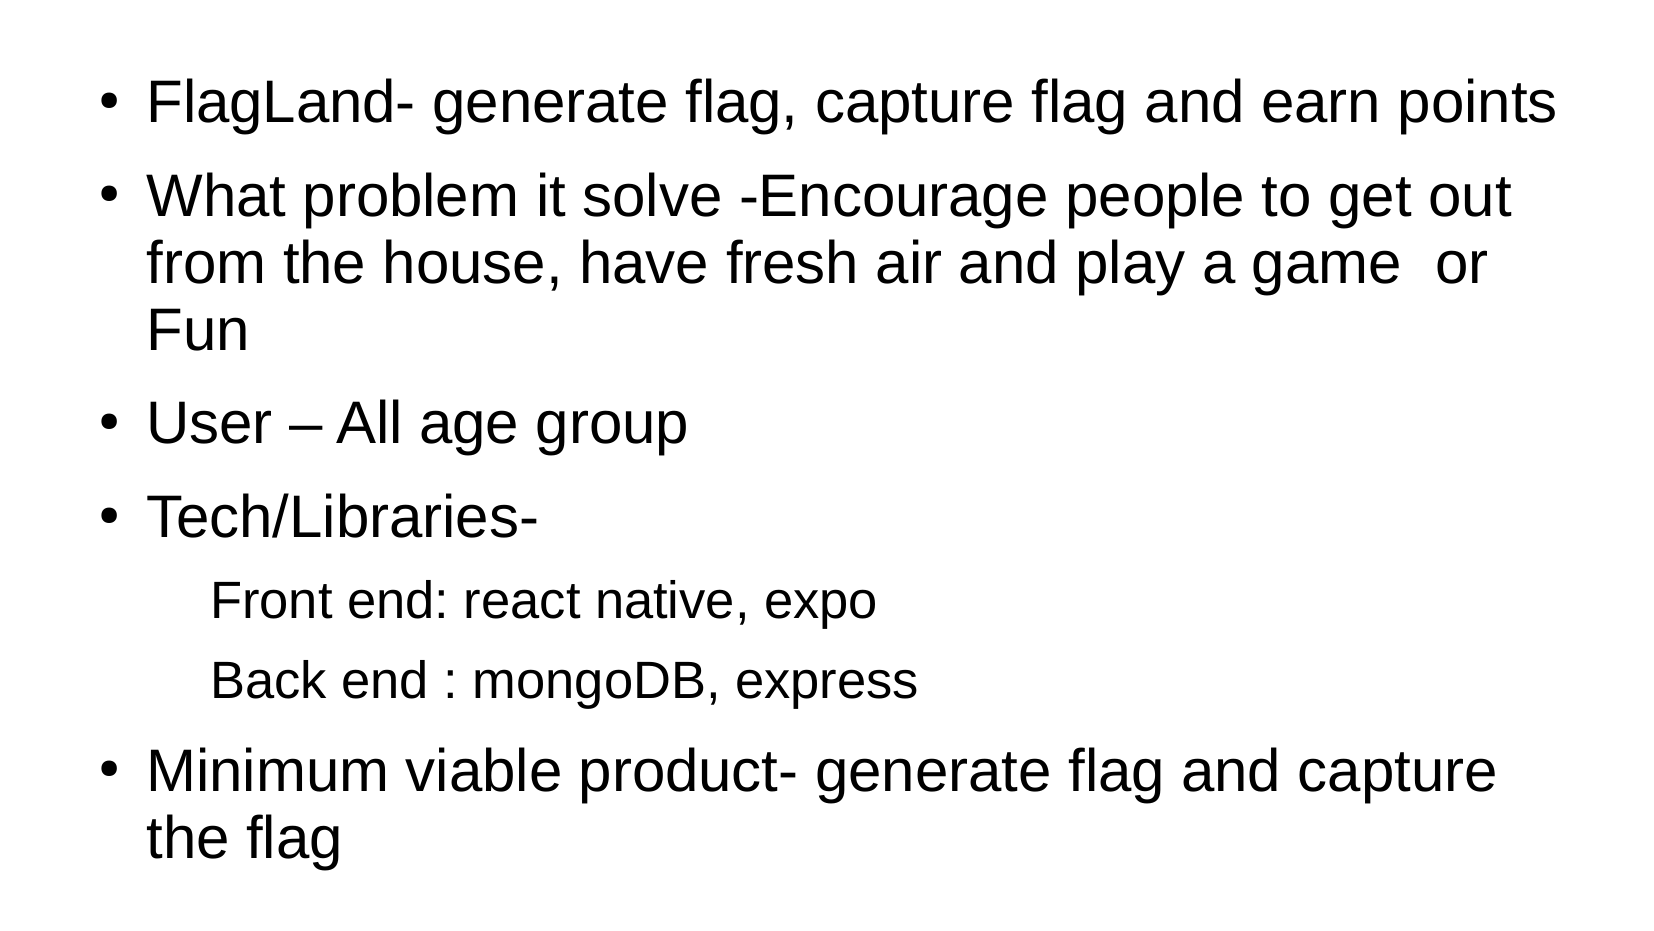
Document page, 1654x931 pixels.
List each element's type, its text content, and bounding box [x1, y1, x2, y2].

list FlagLand- generate flag, capture flag and earn points What problem it solve -Encourage people to get out from the house, have fresh air and play a game or Fun User – All age group Tech/Libraries- Front end: react native, expo Back end : mongoDB, express Minimum viable product- generate flag and capture the flag [82, 0, 1571, 931]
